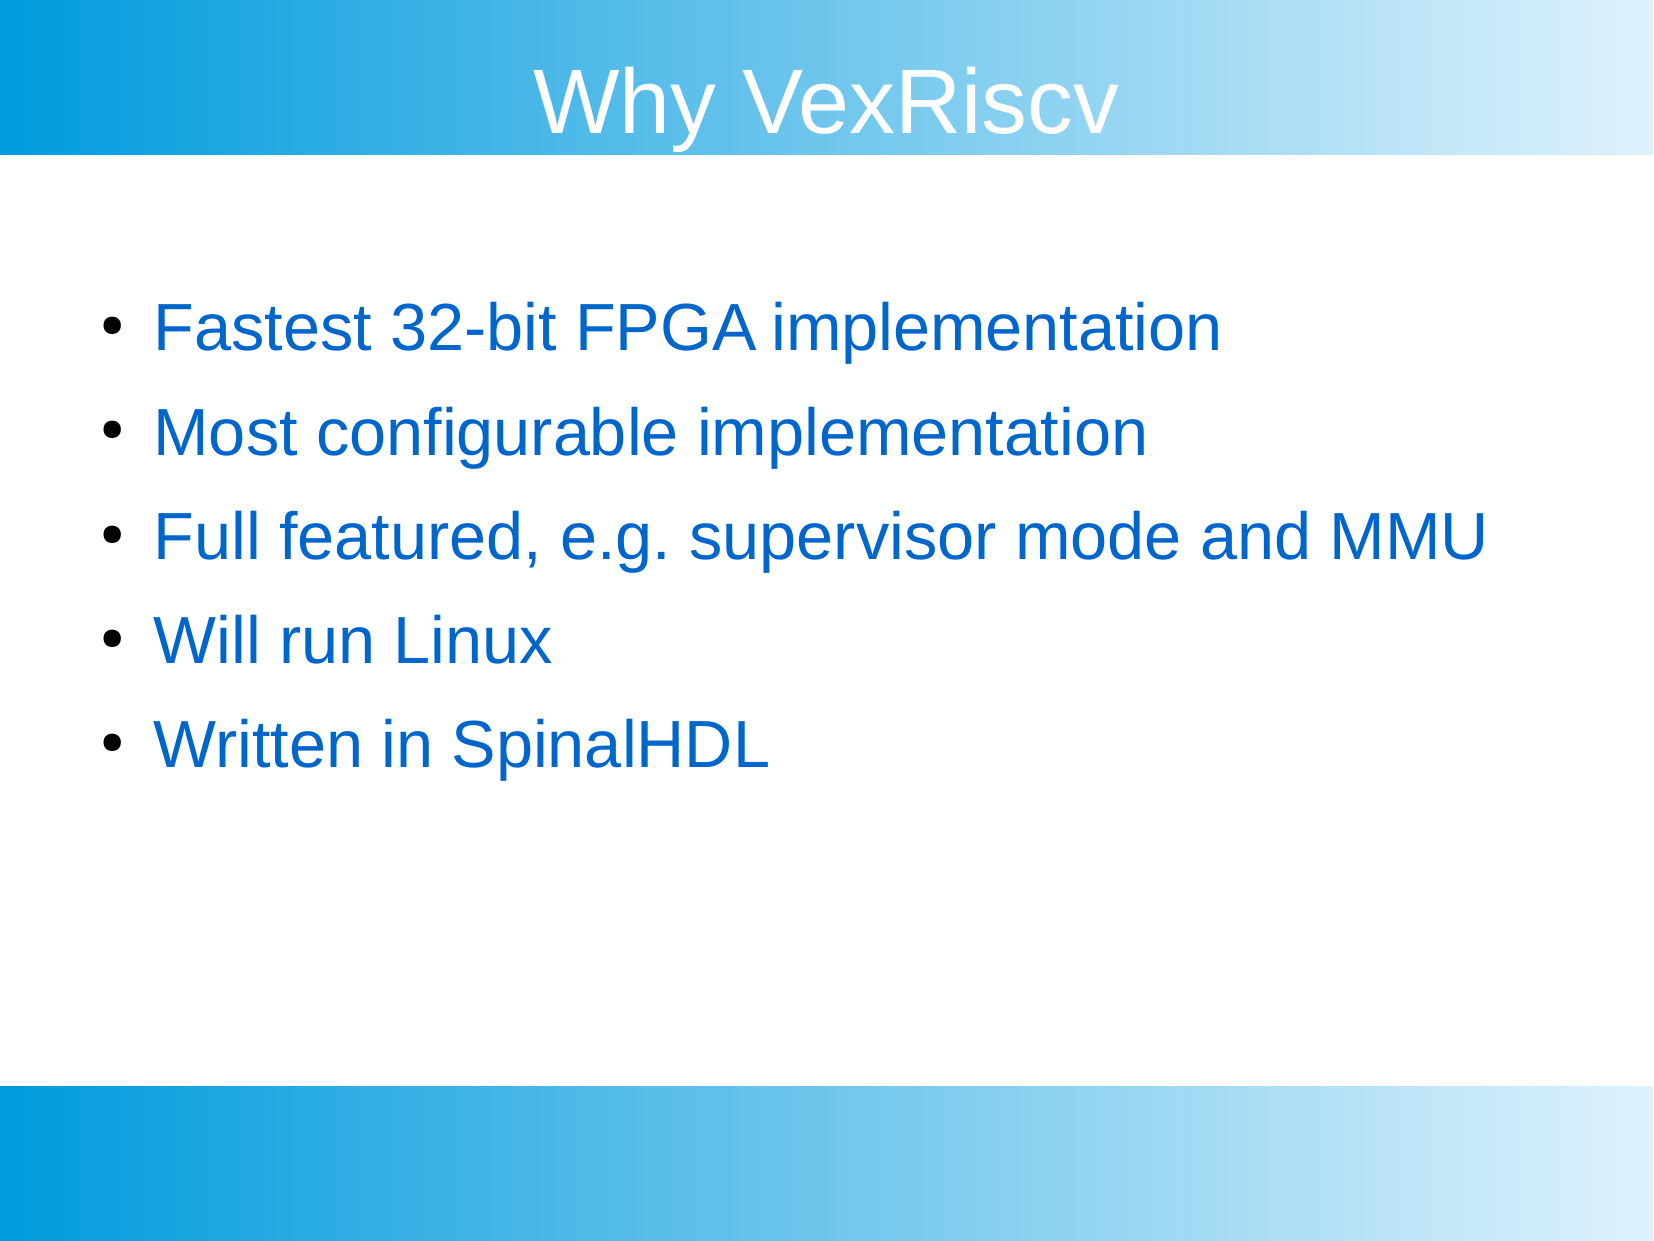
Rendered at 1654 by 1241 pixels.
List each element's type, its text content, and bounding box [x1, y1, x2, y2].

title Why VexRiscv [82, 49, 1571, 155]
list Fastest 32-bit FPGA implementation Most configurable implementation Full featured, e.g. supervisor mode and MMU Will run Linux Written in SpinalHDL [82, 290, 1571, 1010]
